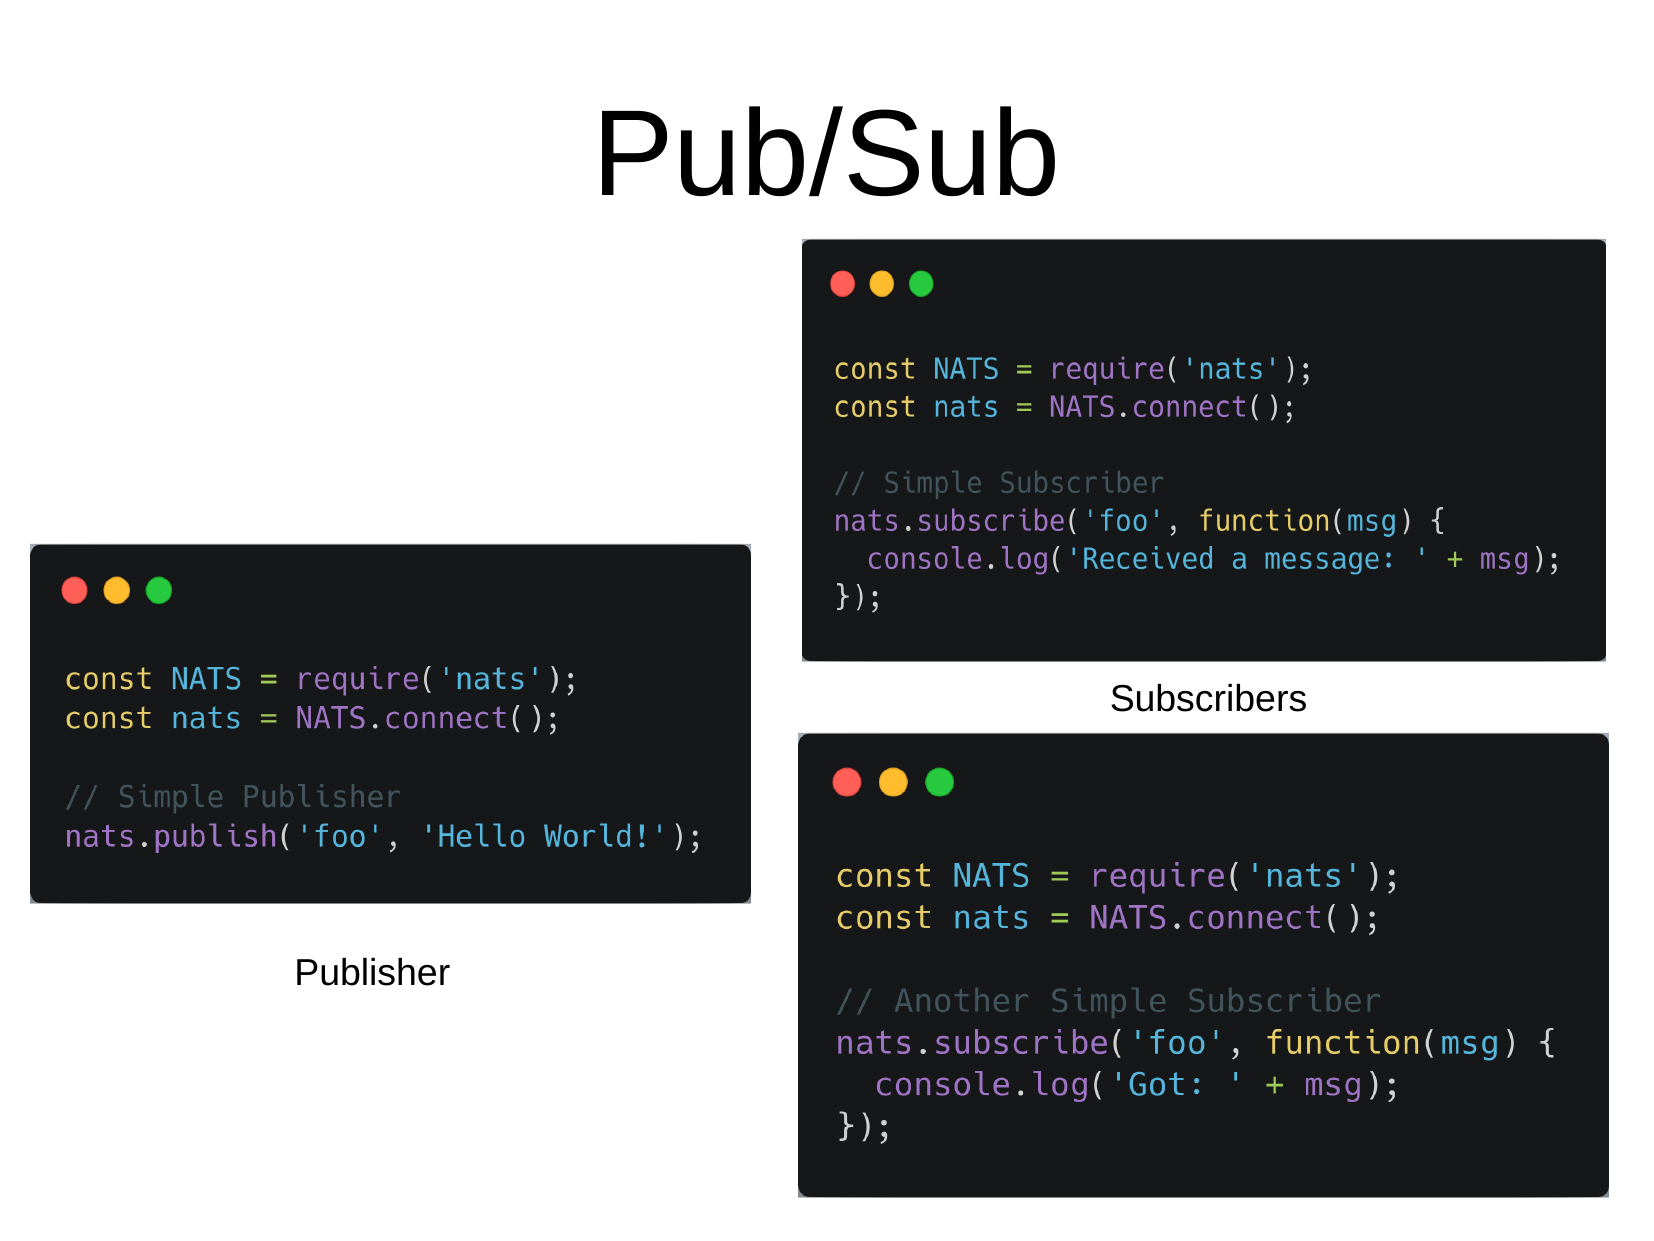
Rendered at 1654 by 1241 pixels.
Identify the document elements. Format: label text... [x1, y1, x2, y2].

picture [802, 238, 1606, 662]
picture [30, 543, 751, 904]
picture [798, 732, 1609, 1198]
text_box Subscribers [1095, 669, 1381, 727]
title Pub/Sub [82, 49, 1571, 257]
text_box Publisher [279, 944, 466, 1002]
